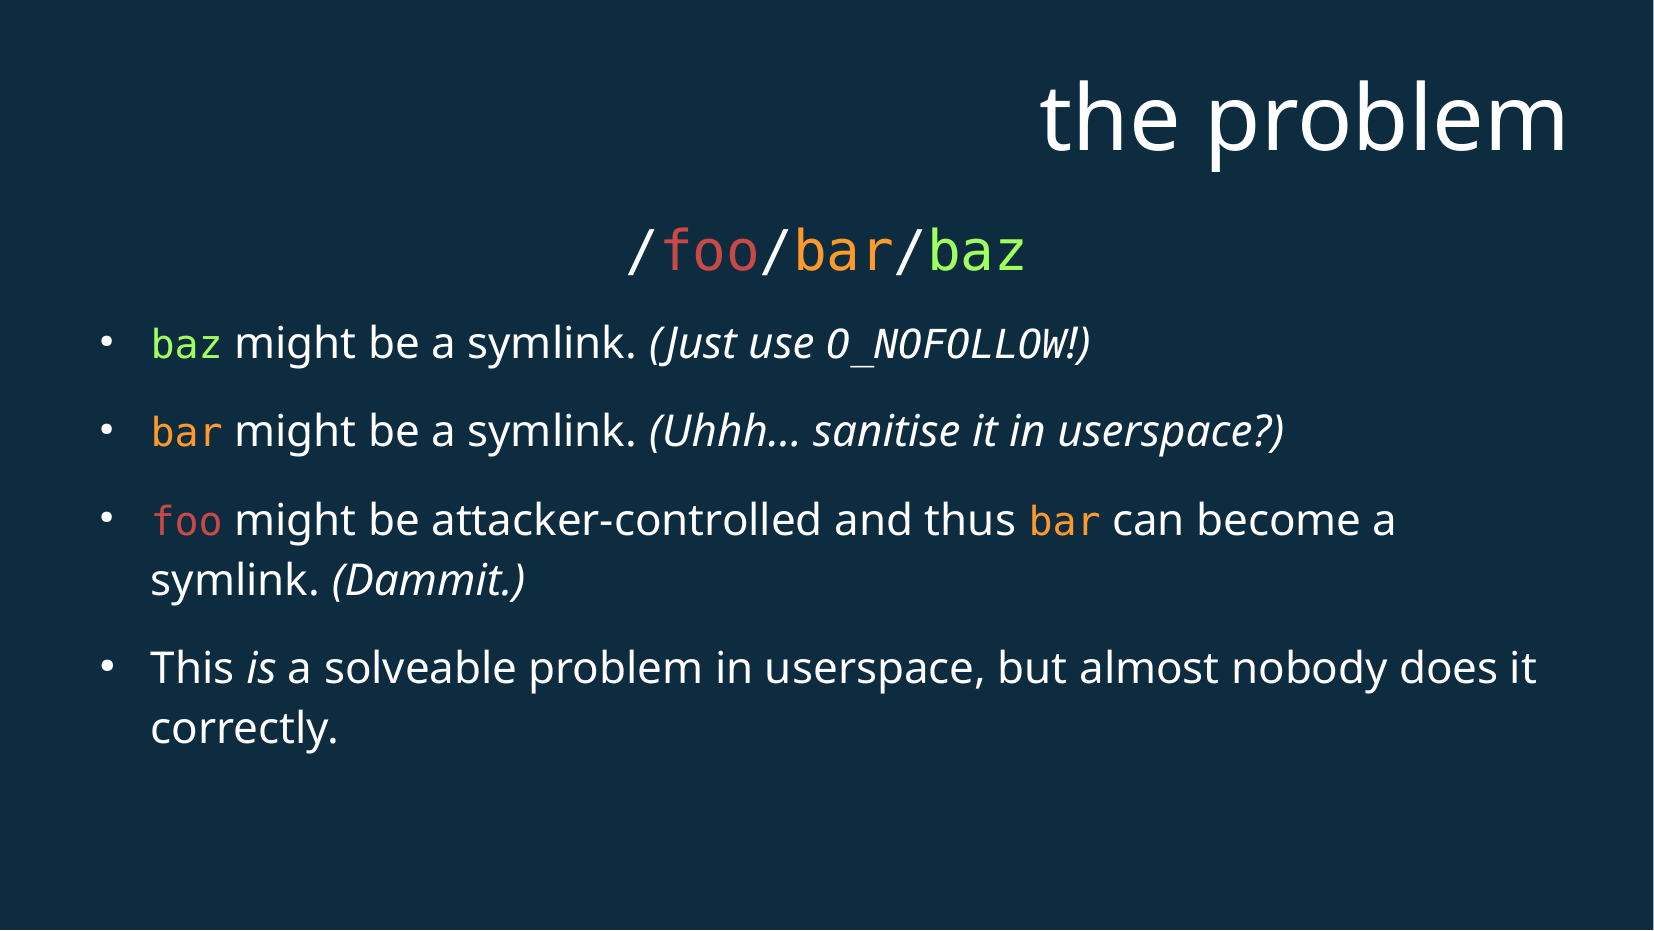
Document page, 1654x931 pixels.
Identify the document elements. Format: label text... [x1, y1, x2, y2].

title the problem [82, 37, 1571, 193]
list /foo/bar/baz baz might be a symlink. (Just use O_NOFOLLOW!) bar might be a symlink. (Uhhh… sanitise it in userspace?) foo might be attacker-controlled and thus bar can become a symlink. (Dammit.) This is a solveable problem in userspace, but almost nobody does it correctly. [82, 217, 1571, 758]
